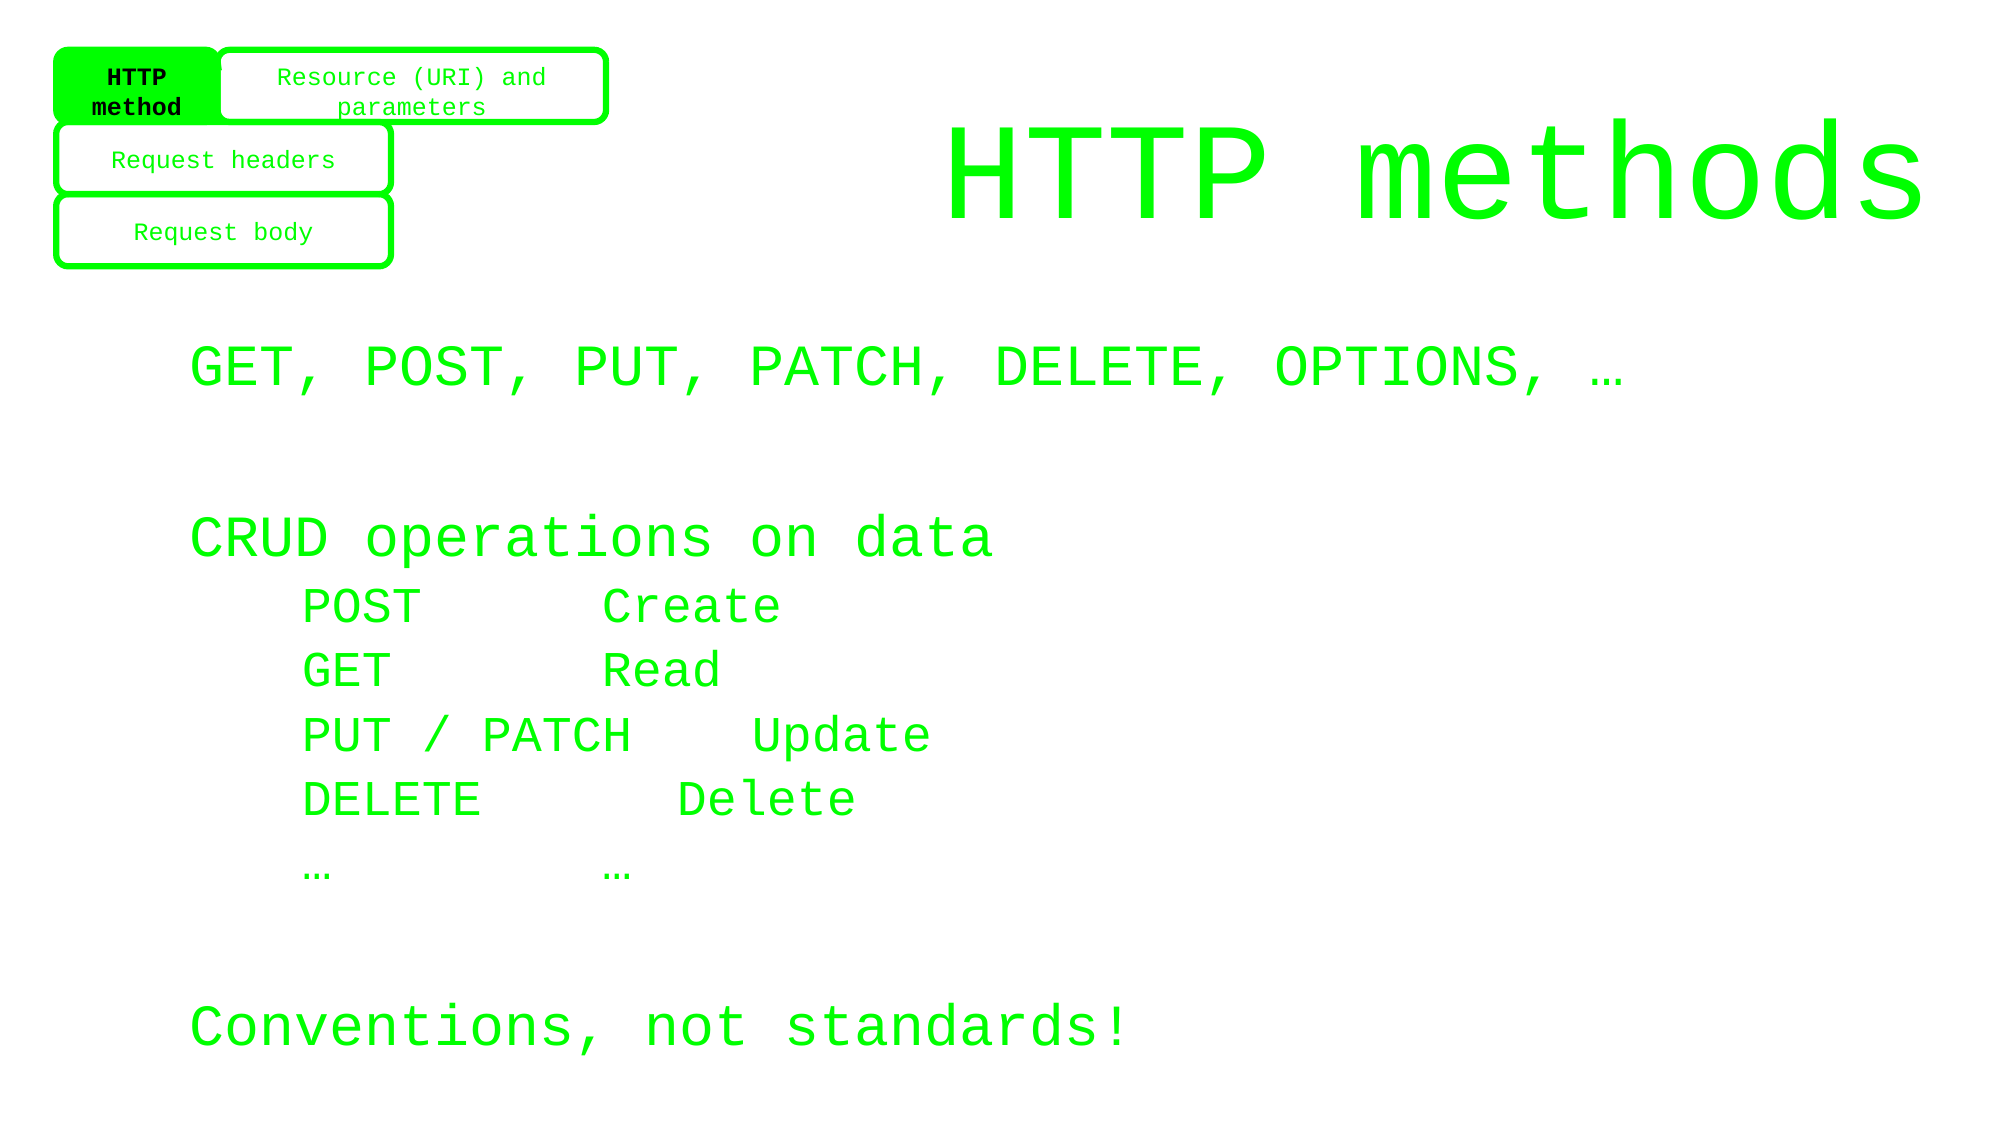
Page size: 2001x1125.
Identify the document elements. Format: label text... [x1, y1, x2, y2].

list GET, POST, PUT, PATCH, DELETE, OPTIONS, … CRUD operations on data POST Create GET Read PUT / PATCH Update DELETE Delete … … Conventions, not standards! [136, 327, 1965, 1116]
text_box Request body [56, 194, 392, 267]
text_box Request headers [56, 121, 392, 194]
text_box HTTP method [56, 49, 217, 122]
text_box Resource (URI) and parameters [217, 49, 607, 123]
text_box HTTP methods [873, 73, 2000, 256]
